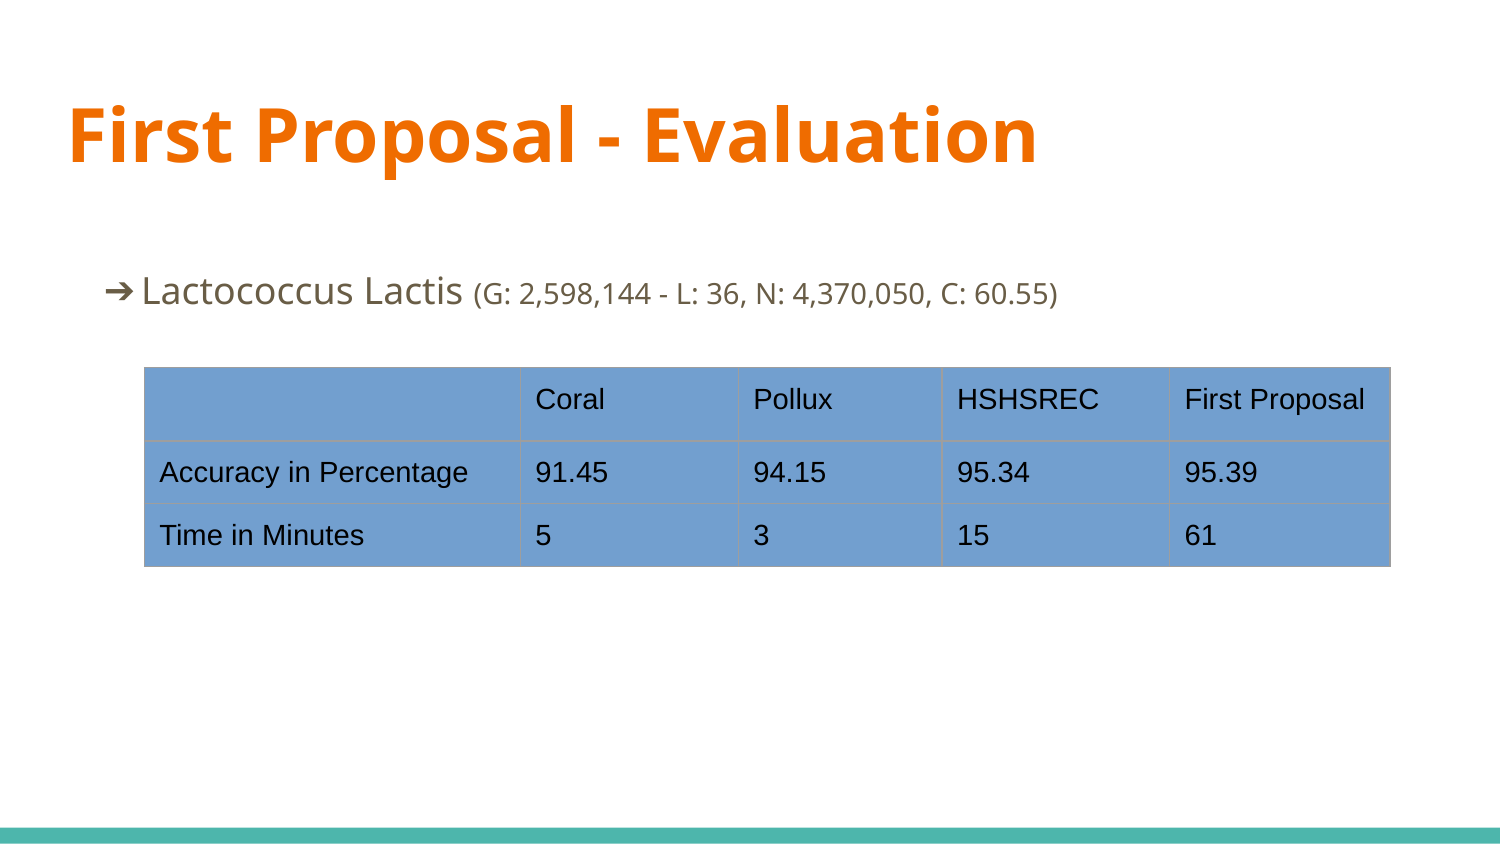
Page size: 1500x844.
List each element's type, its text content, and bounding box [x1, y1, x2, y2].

table_header Coral [521, 368, 738, 440]
table_cell 94.15 [739, 442, 941, 503]
table_cell 95.34 [943, 442, 1169, 503]
table_cell 95.39 [1170, 442, 1389, 503]
list Lactococcus Lactis (G: 2,598,144 - L: 36, N: 4,370,050, C: 60.55) [51, 173, 1449, 716]
table_cell 3 [739, 504, 941, 566]
table_cell Accuracy in Percentage [145, 442, 520, 503]
table_header Pollux [739, 368, 941, 440]
table_header [145, 368, 520, 440]
title First Proposal - Evaluation [51, 72, 1449, 173]
table_cell 5 [521, 504, 738, 566]
table_cell Time in Minutes [145, 504, 520, 566]
table_header HSHSREC [943, 368, 1169, 440]
table_cell 61 [1170, 504, 1389, 566]
table_header First Proposal [1170, 368, 1389, 440]
table_cell 15 [943, 504, 1169, 566]
table_cell 91.45 [521, 442, 738, 503]
